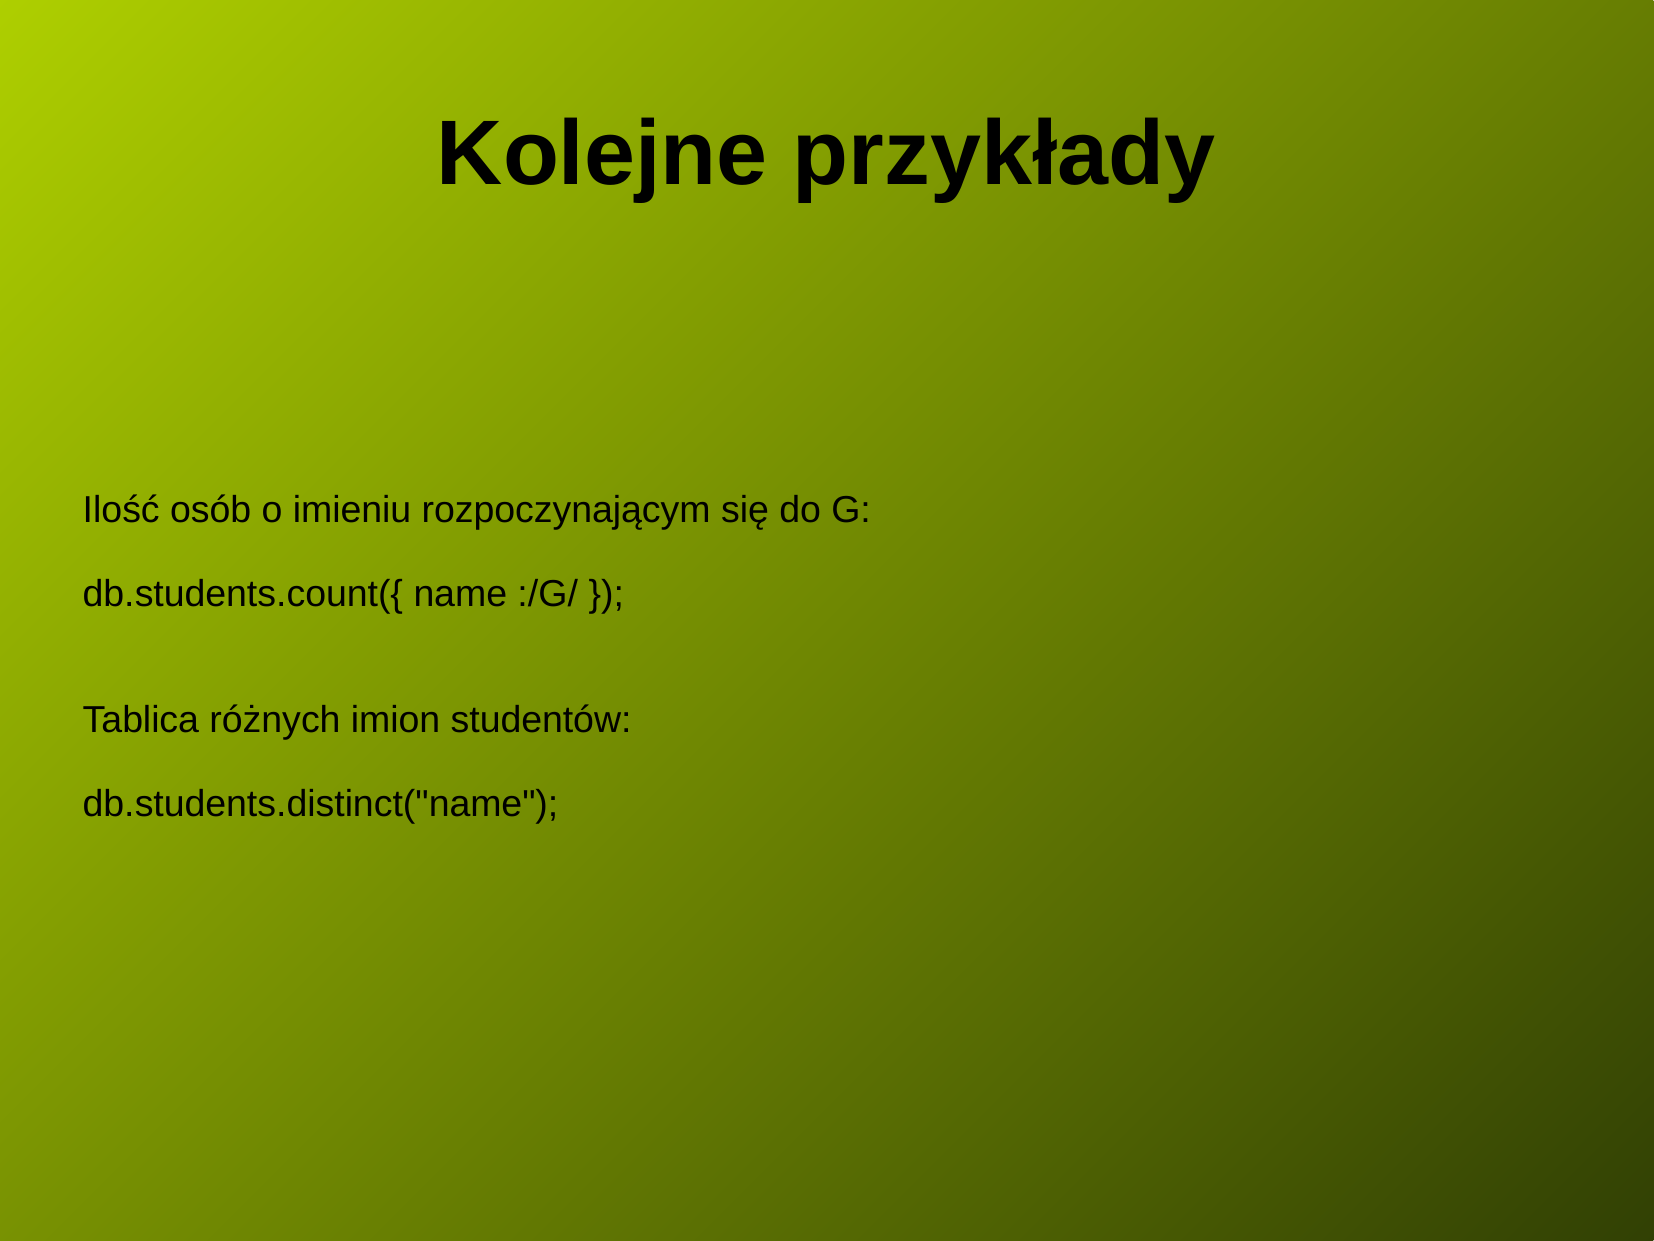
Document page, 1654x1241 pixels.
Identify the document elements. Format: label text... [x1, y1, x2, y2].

subtitle Ilość osób o imieniu rozpoczynającym się do G: db.students.count({ name :/G/ }); Tablica różnych imion studentów: db.students.distinct("name"); [82, 359, 1571, 1079]
title Kolejne przykłady [82, 49, 1571, 257]
